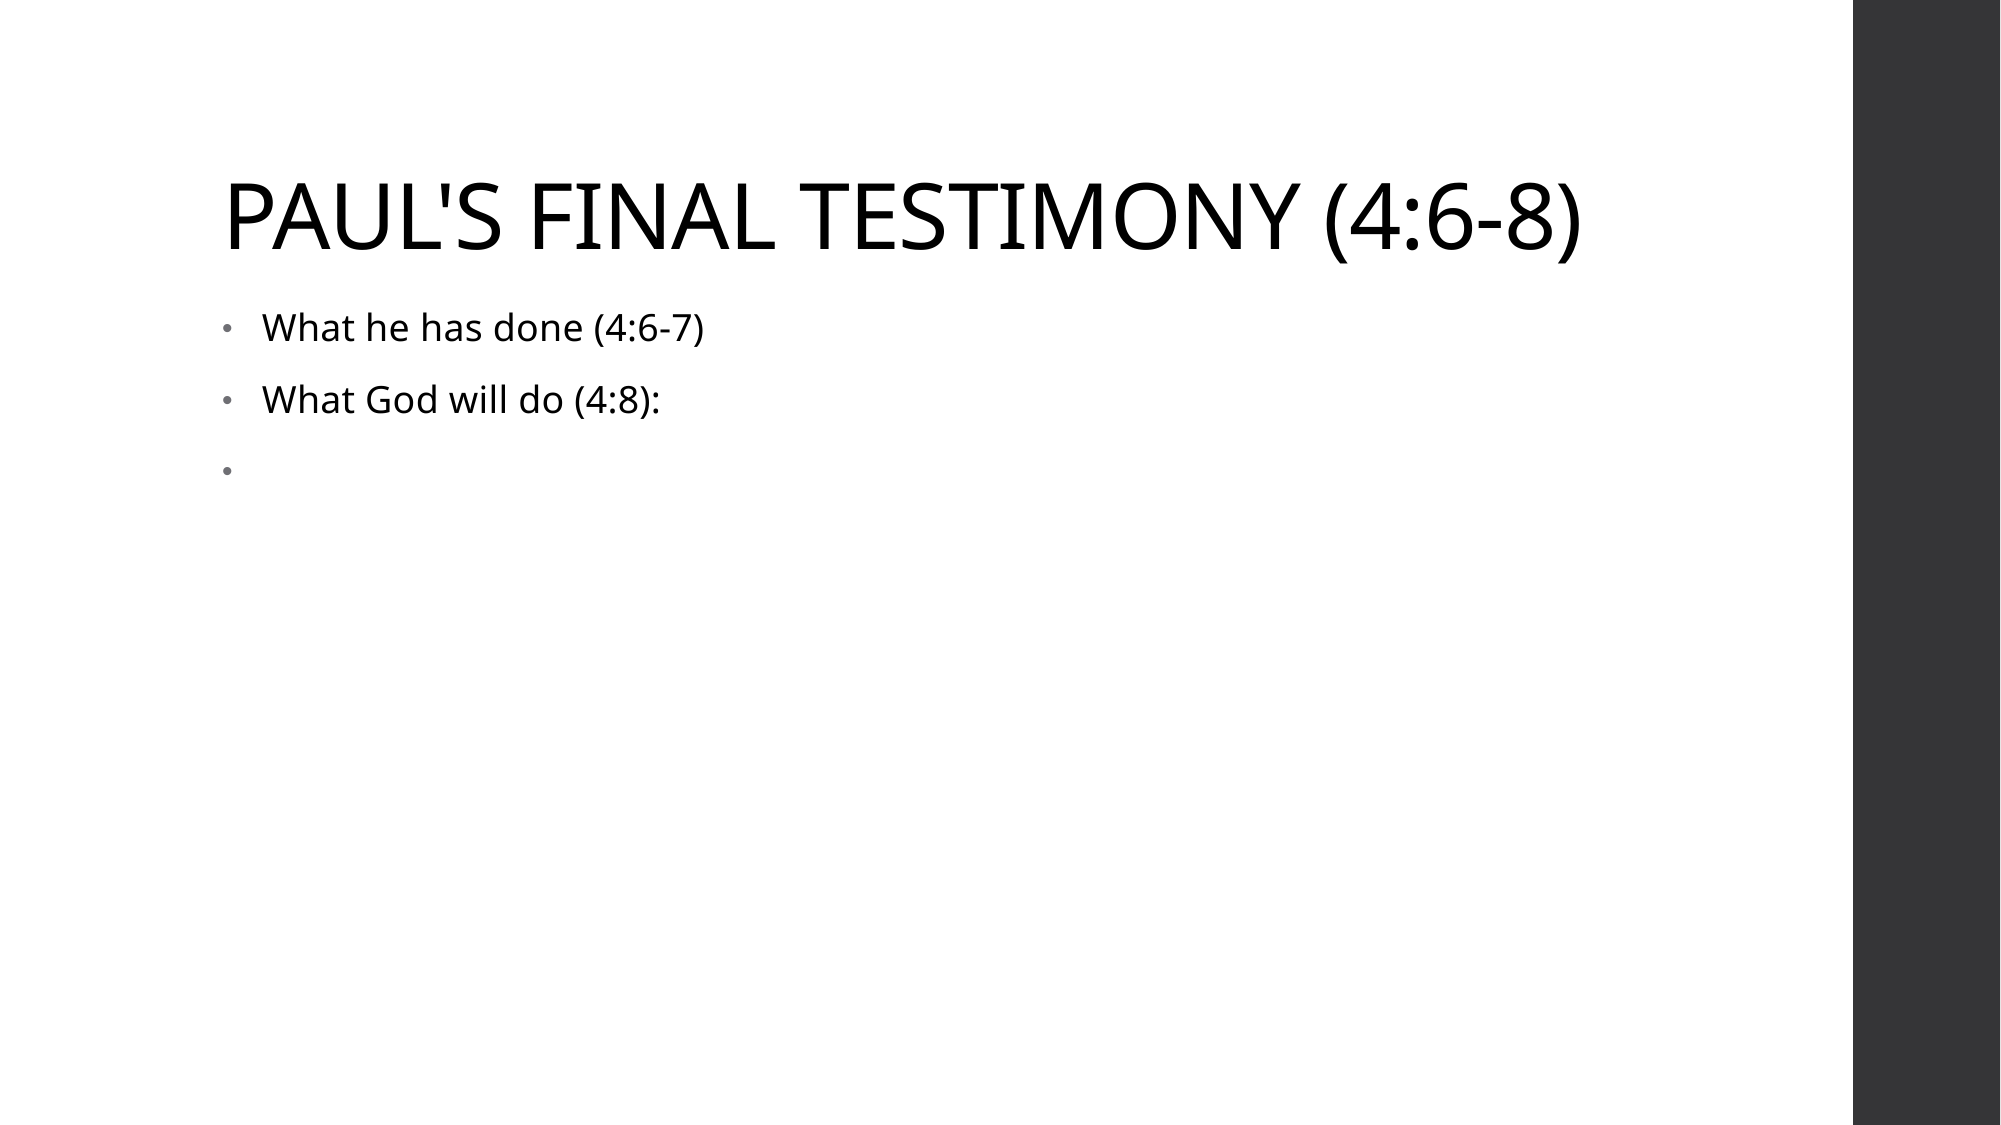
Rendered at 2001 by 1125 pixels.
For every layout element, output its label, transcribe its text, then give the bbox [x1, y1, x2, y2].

list What he has done (4:6-7) What God will do (4:8): [206, 299, 1617, 1014]
title PAUL'S FINAL TESTIMONY (4:6-8) [206, 60, 1797, 278]
